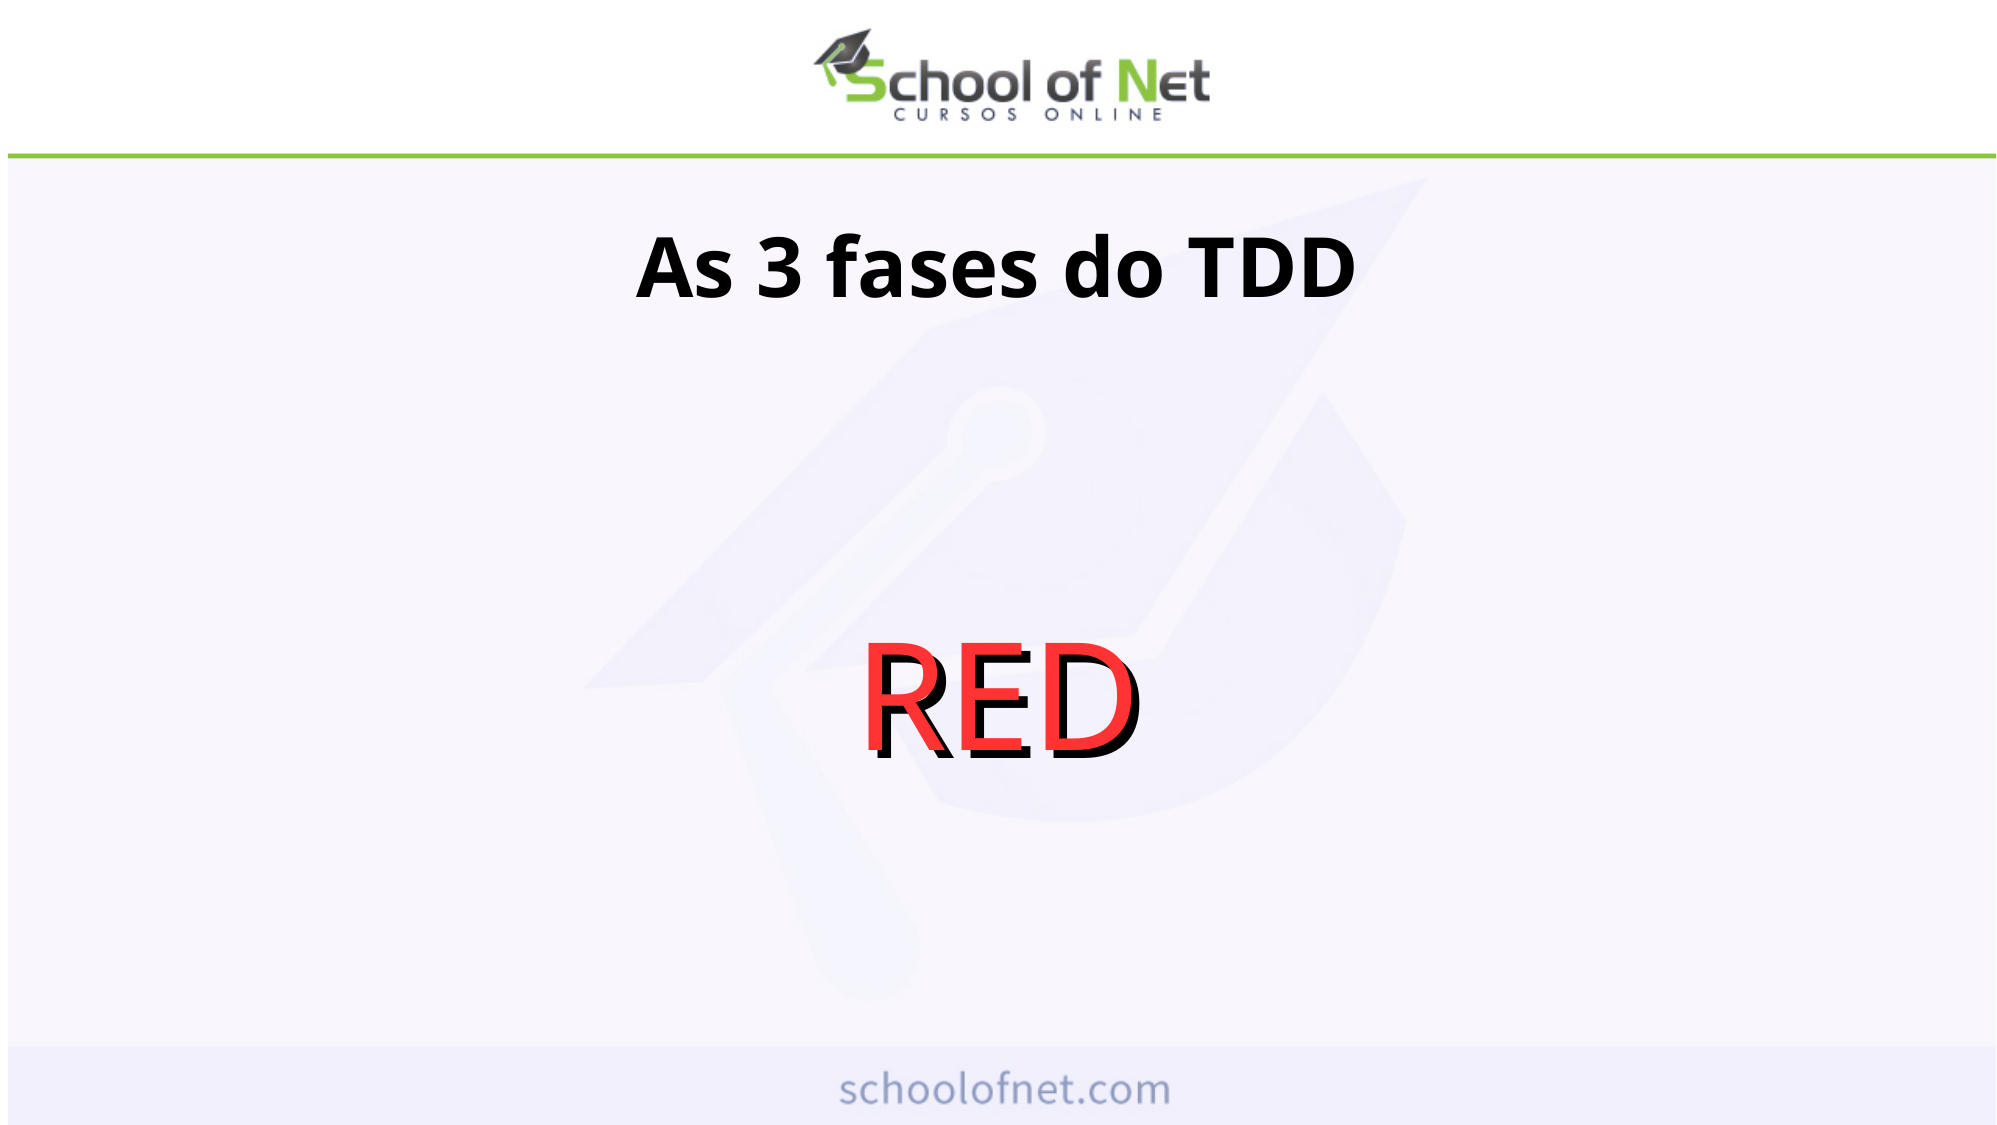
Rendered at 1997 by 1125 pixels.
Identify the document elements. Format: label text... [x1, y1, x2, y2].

title As 3 fases do TDD [99, 171, 1897, 360]
subtitle RED [99, 377, 1897, 1006]
picture [7, 5, 1997, 1125]
